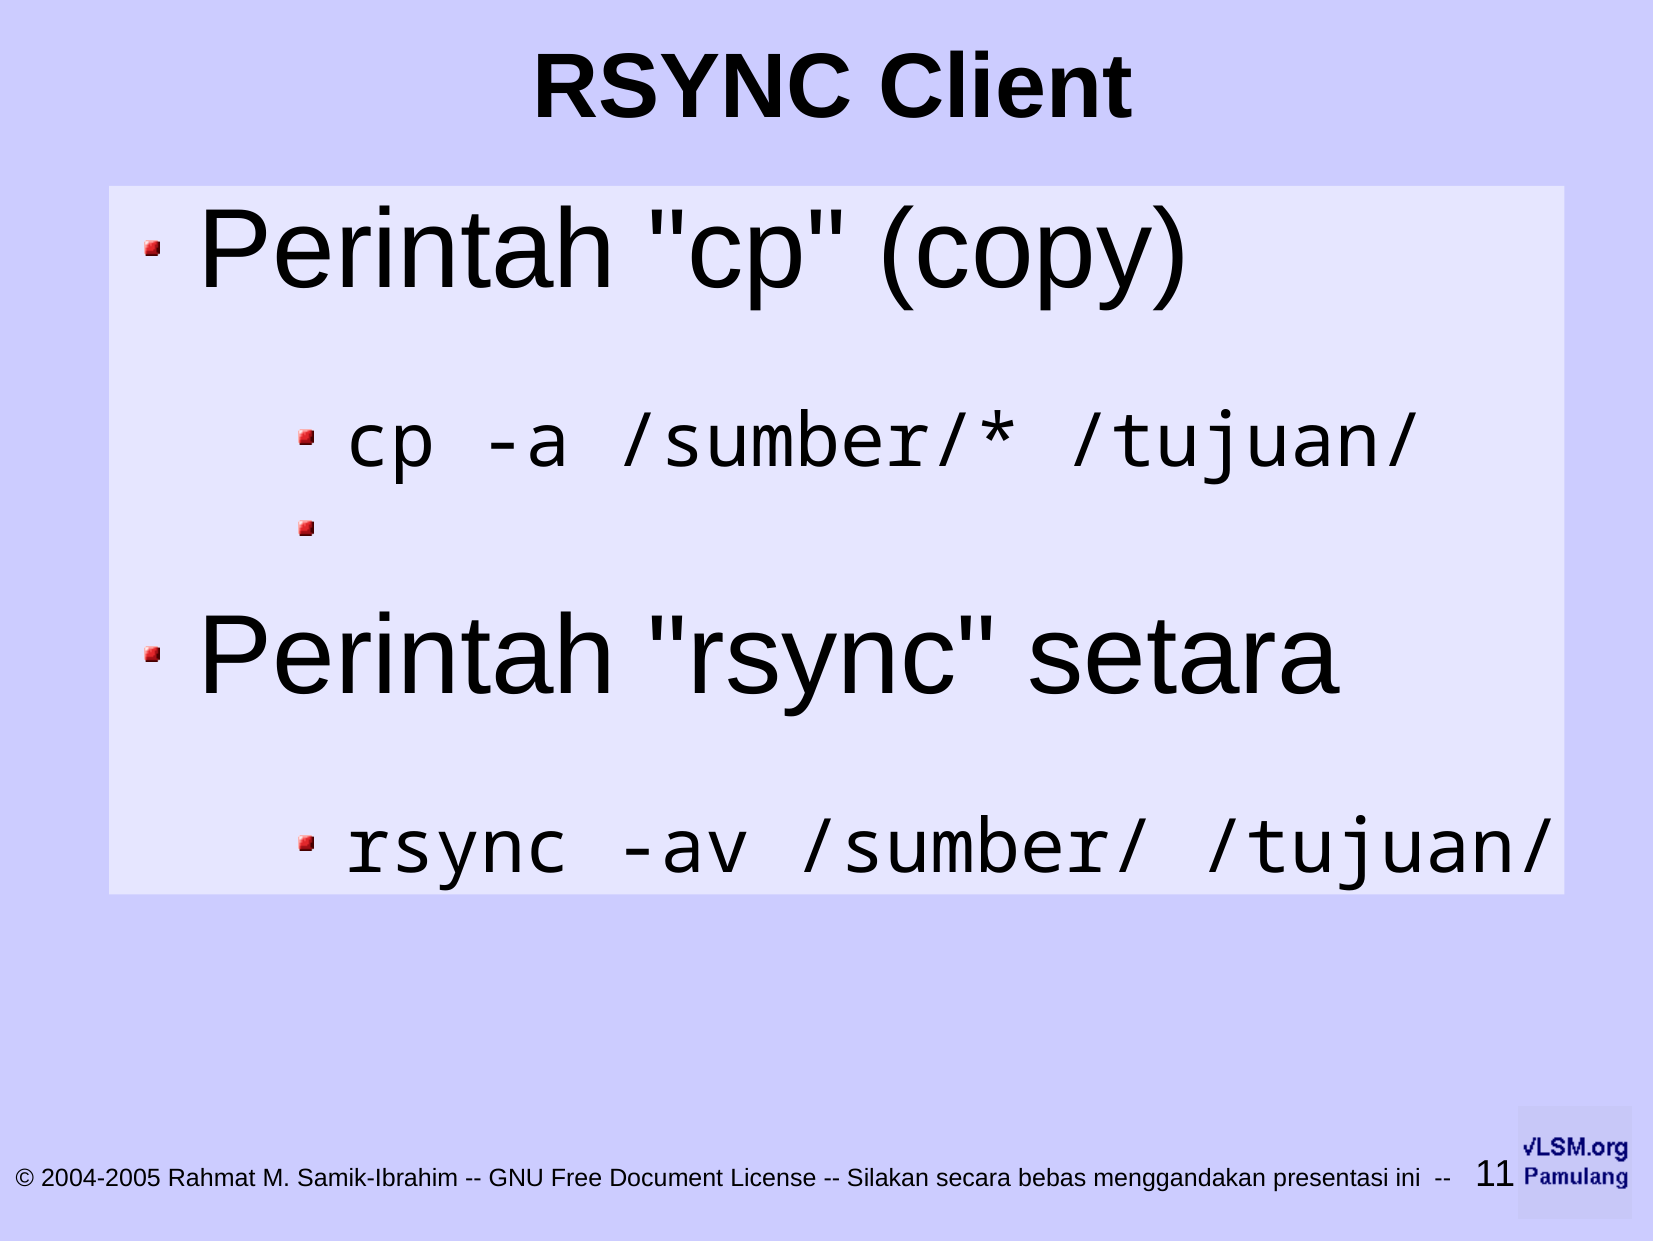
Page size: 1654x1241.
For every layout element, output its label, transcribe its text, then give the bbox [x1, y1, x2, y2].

list Perintah "cp" (copy) cp -a /sumber/* /tujuan/ Perintah "rsync" setara rsync -av /sumber/ /tujuan/ [109, 185, 1565, 873]
picture [1518, 1106, 1632, 1219]
title RSYNC Client [40, 31, 1625, 142]
